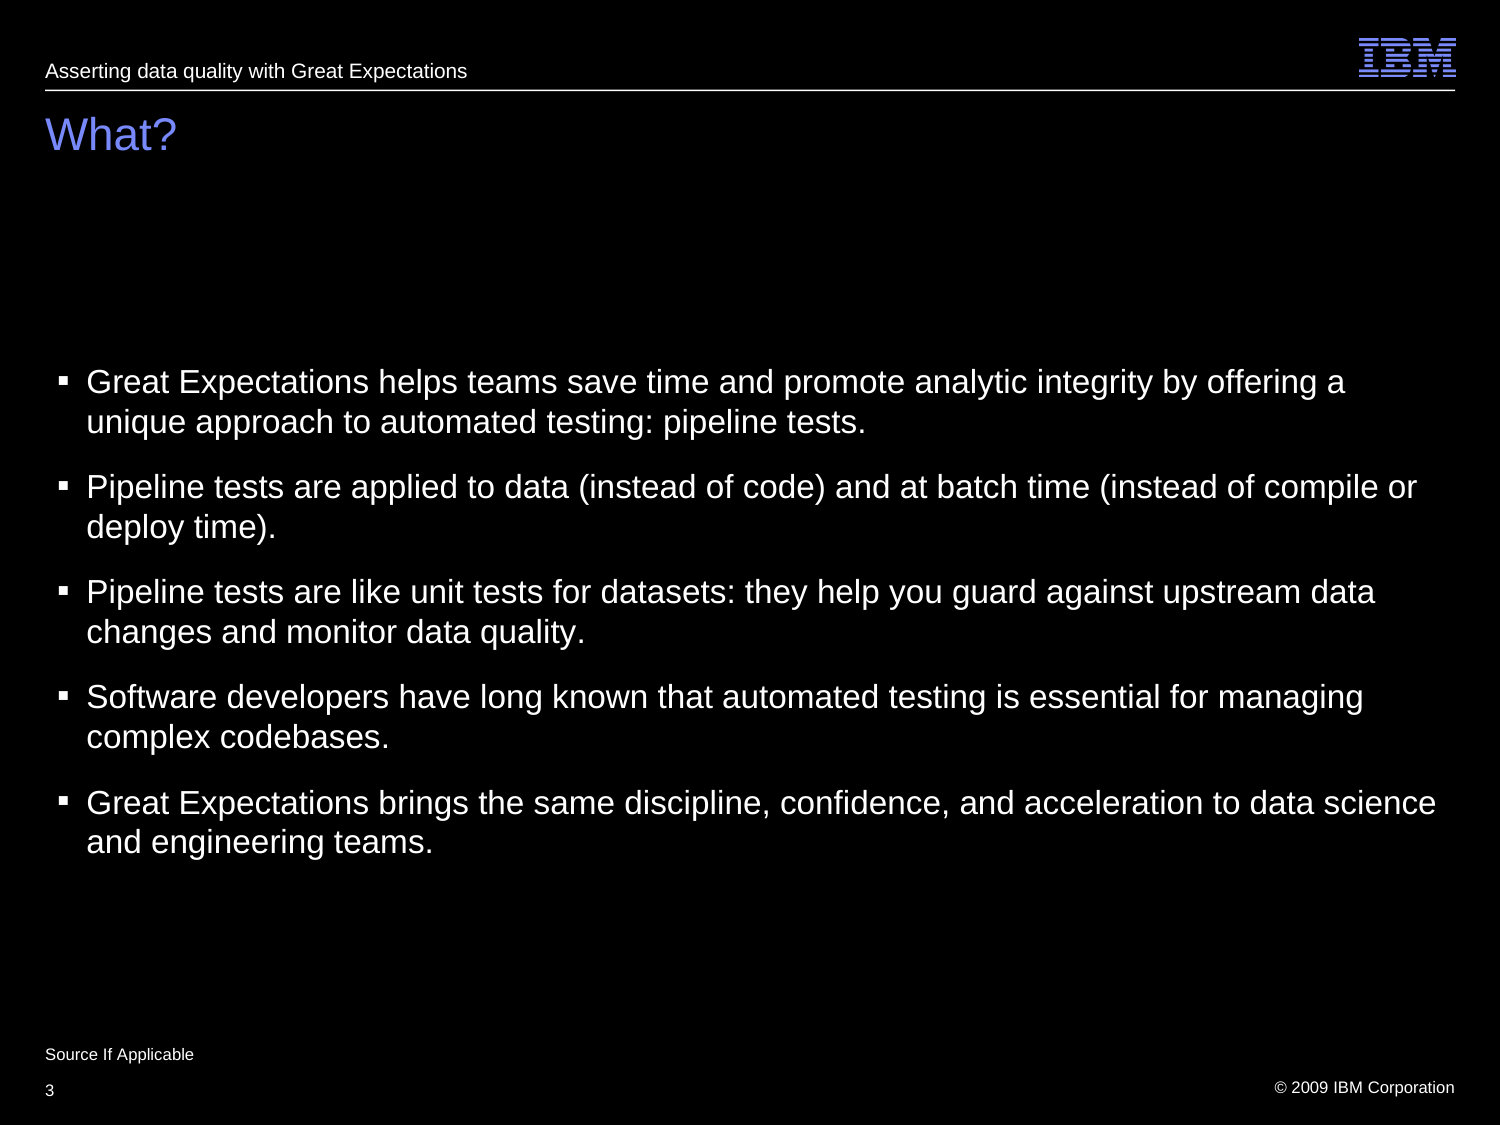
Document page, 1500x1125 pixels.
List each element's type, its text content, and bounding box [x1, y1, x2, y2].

text_box Source If Applicable [30, 1021, 1441, 1072]
text_box Asserting data quality with Great Expectations [30, 37, 1306, 83]
list Great Expectations helps teams save time and promote analytic integrity by offering a unique approach to automated testing: pipeline tests. Pipeline tests are applied to data (instead of code) and at batch time (instead of compile or deploy time). Pipeline tests are like unit tests for datasets: they help you guard against upstream data changes and monitor data quality. Software developers have long known that automated testing is essential for managing complex codebases. Great Expectations brings the same discipline, confidence, and acceleration to data science and engineering teams. [42, 353, 1468, 880]
picture [1359, 37, 1456, 77]
title What? [30, 97, 1456, 203]
